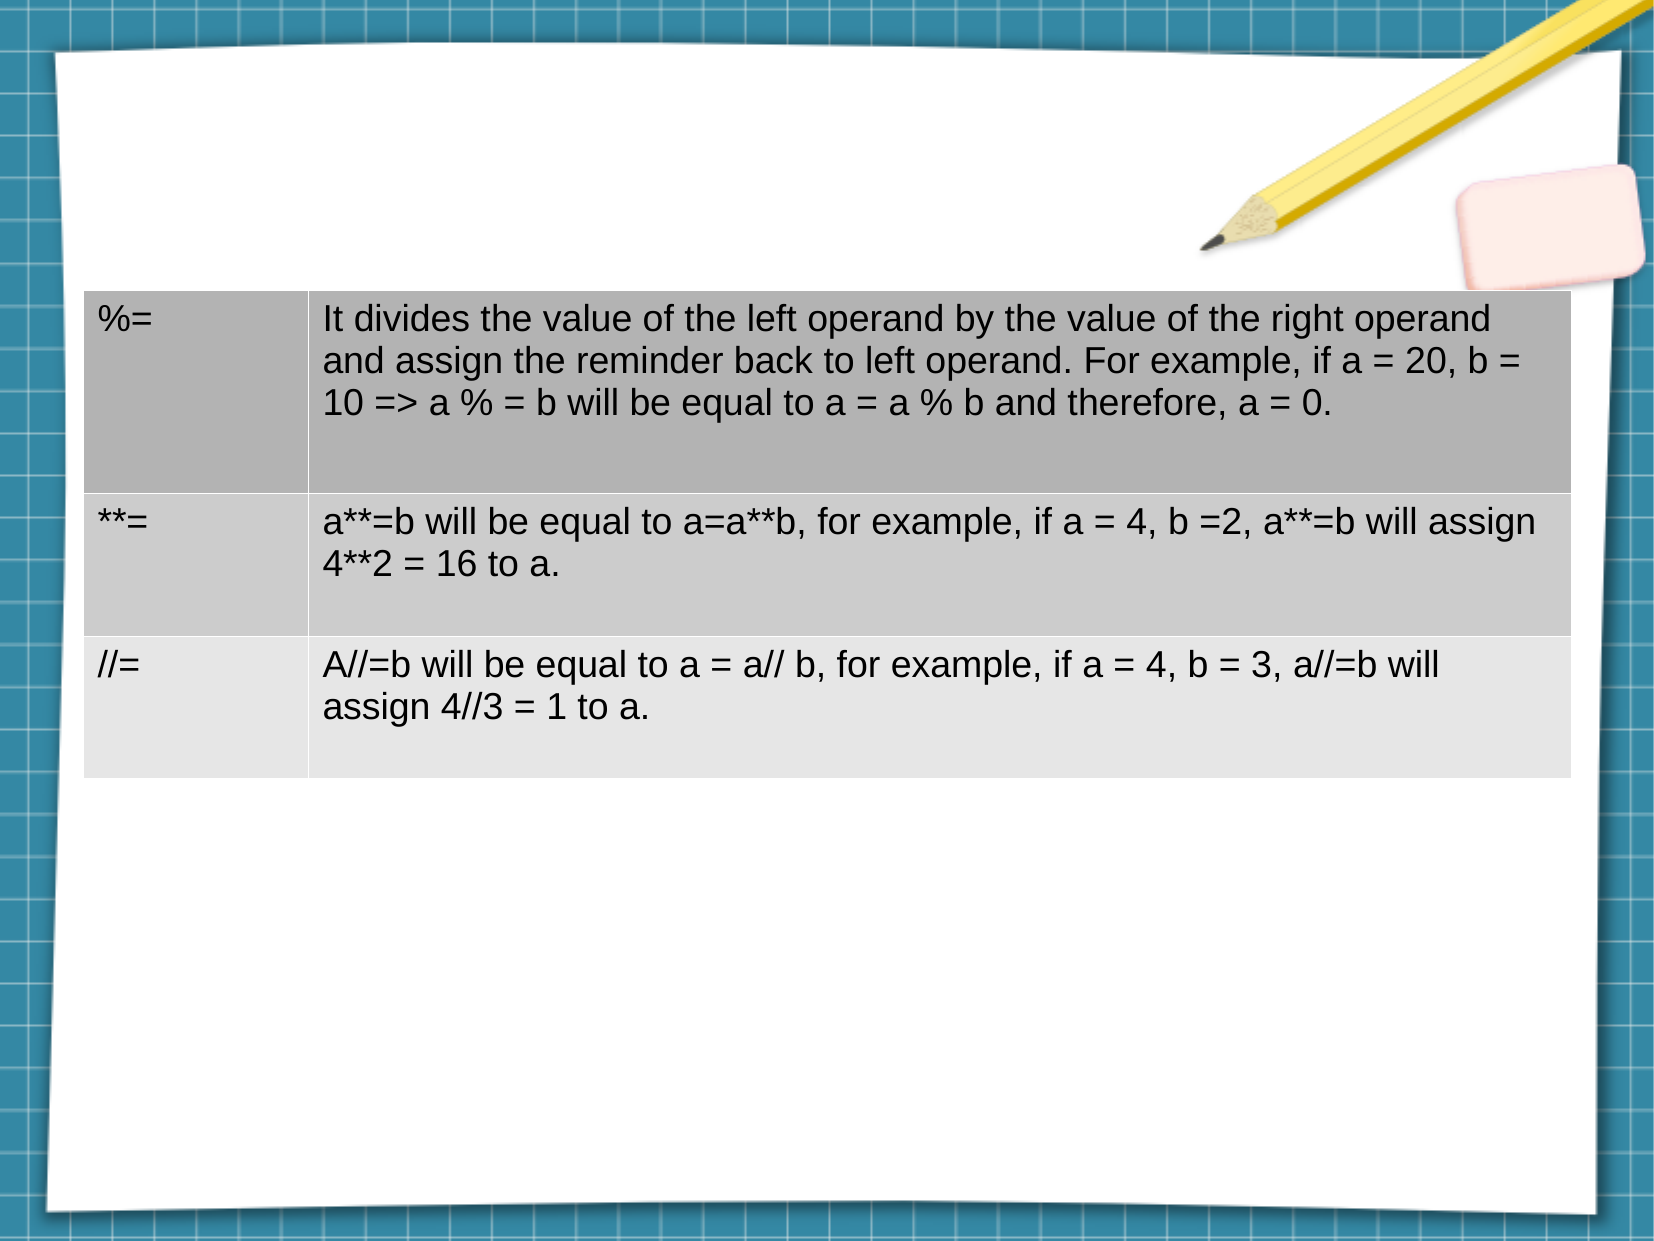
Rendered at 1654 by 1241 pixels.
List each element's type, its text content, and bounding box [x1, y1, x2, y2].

table_cell //= [84, 637, 308, 778]
table_cell A//=b will be equal to a = a// b, for example, if a = 4, b = 3, a//=b will assign 4//3 = 1 to a. [309, 637, 1571, 778]
table_header It divides the value of the left operand by the value of the right operand and assign the reminder back to left operand. For example, if a = 20, b = 10 => a % = b will be equal to a = a % b and therefore, a = 0. [309, 291, 1571, 493]
table_header %= [84, 291, 308, 493]
table_cell a**=b will be equal to a=a**b, for example, if a = 4, b =2, a**=b will assign 4**2 = 16 to a. [309, 494, 1571, 636]
picture [0, 0, 1654, 1241]
table_cell **= [84, 494, 308, 636]
